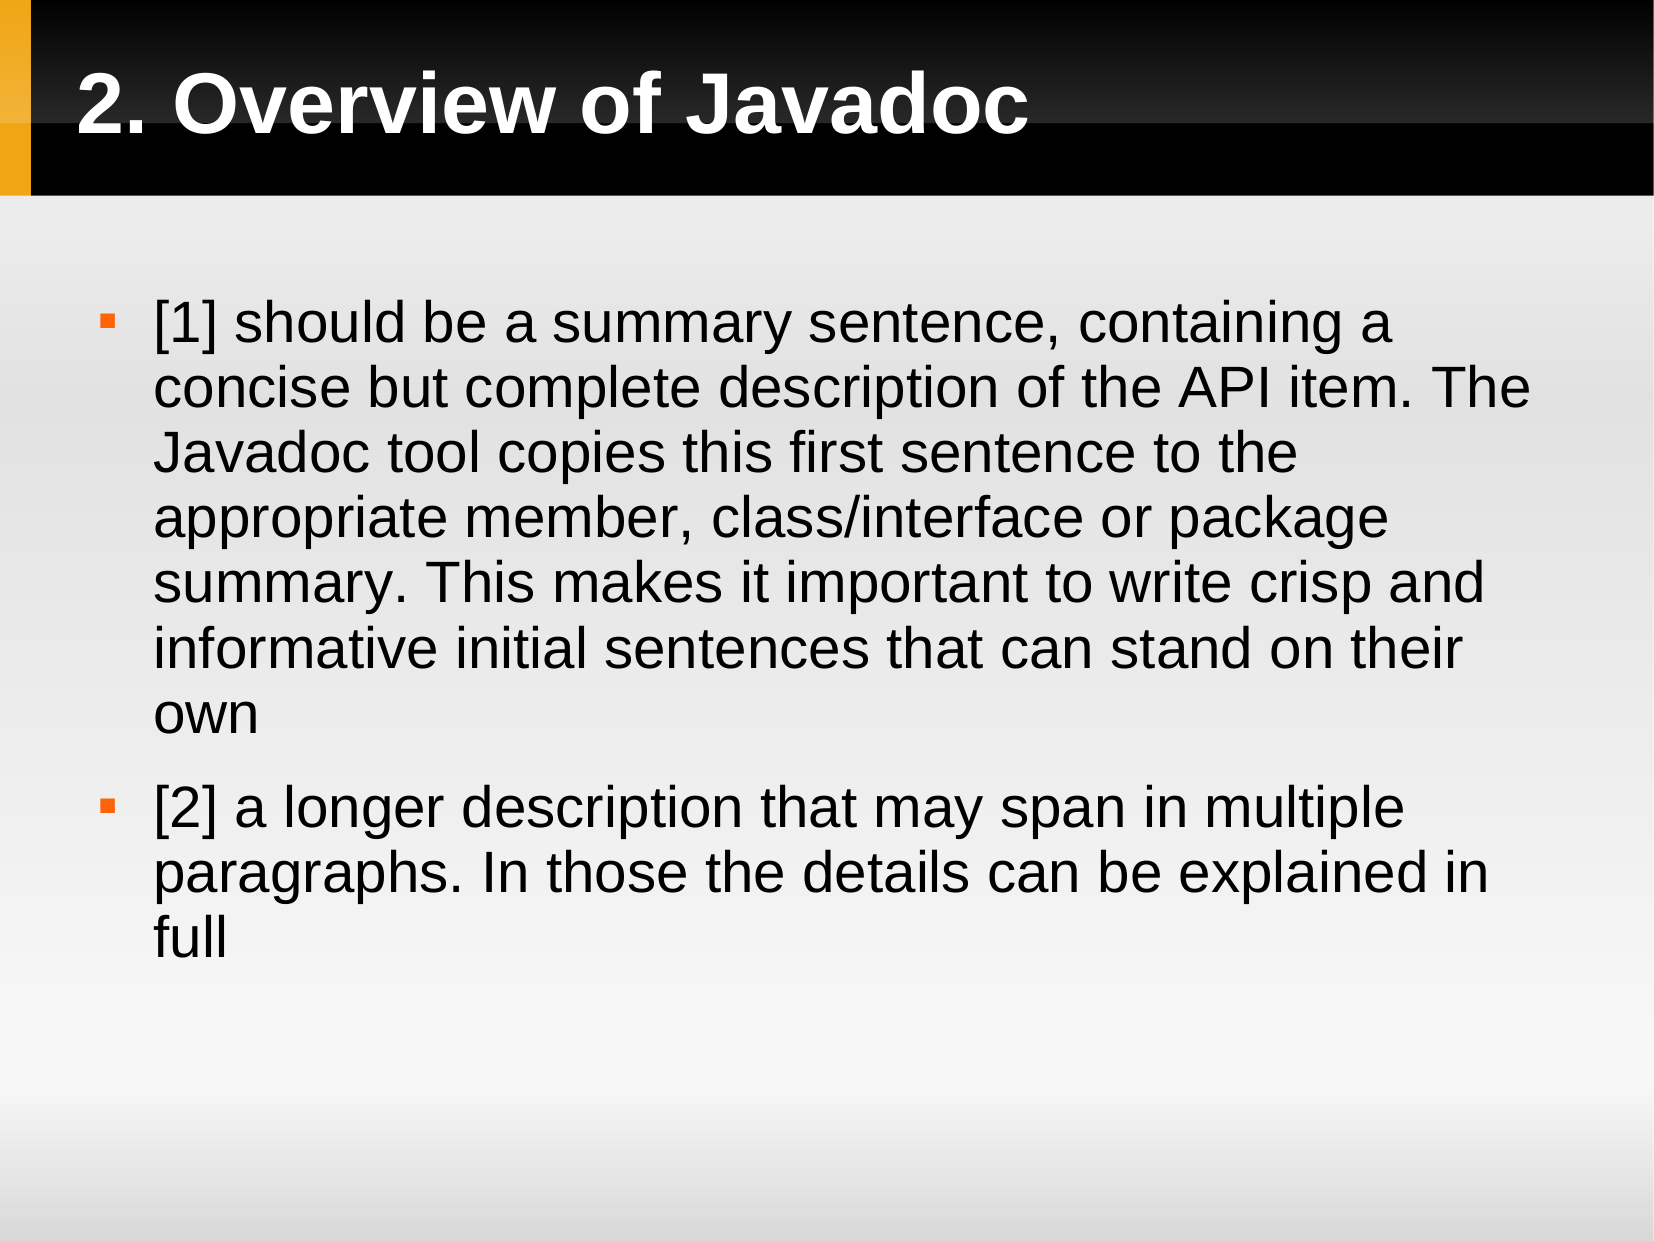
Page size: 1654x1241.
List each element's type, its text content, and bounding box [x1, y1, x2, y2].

list [1] should be a summary sentence, containing a concise but complete description of the API item. The Javadoc tool copies this first sentence to the appropriate member, class/interface or package summary. This makes it important to write crisp and informative initial sentences that can stand on their own [2] a longer description that may span in multiple paragraphs. In those the details can be explained in full [82, 290, 1571, 1109]
title 2. Overview of Javadoc [76, 0, 1565, 208]
picture [0, 0, 1654, 1241]
